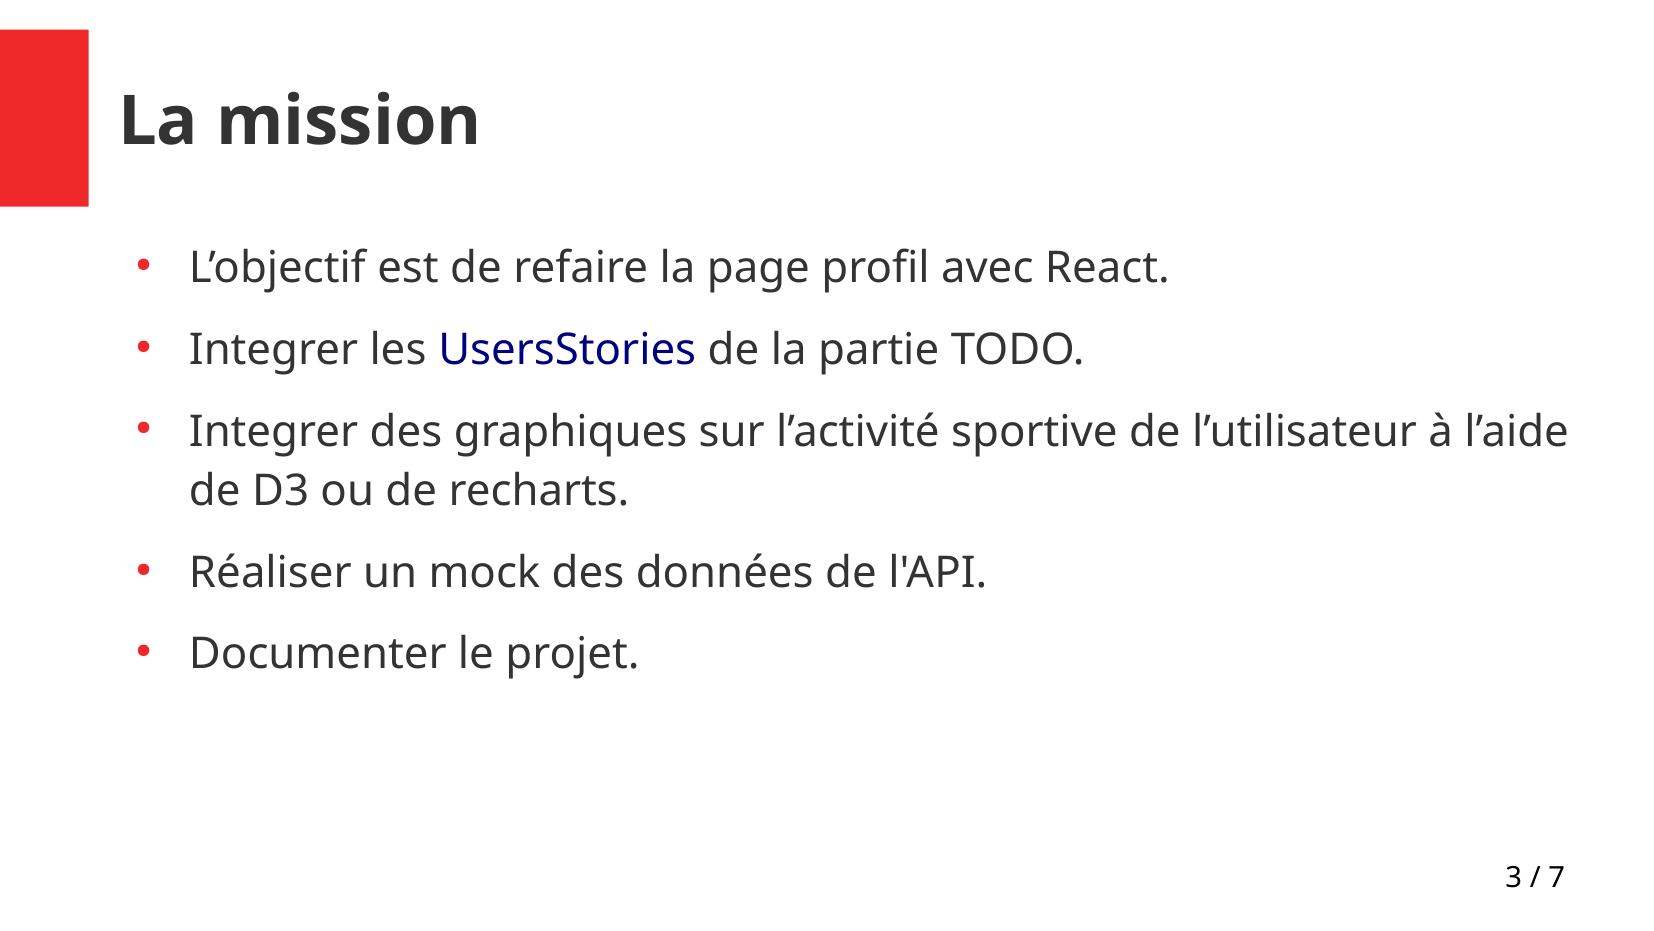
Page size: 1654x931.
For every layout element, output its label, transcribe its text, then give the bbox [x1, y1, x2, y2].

list L’objectif est de refaire la page profil avec React. Integrer les UsersStories de la partie TODO. Integrer des graphiques sur l’activité sportive de l’utilisateur à l’aide de D3 ou de recharts. Réaliser un mock des données de l'API. Documenter le projet. [118, 236, 1595, 798]
title La mission [118, 29, 1595, 207]
